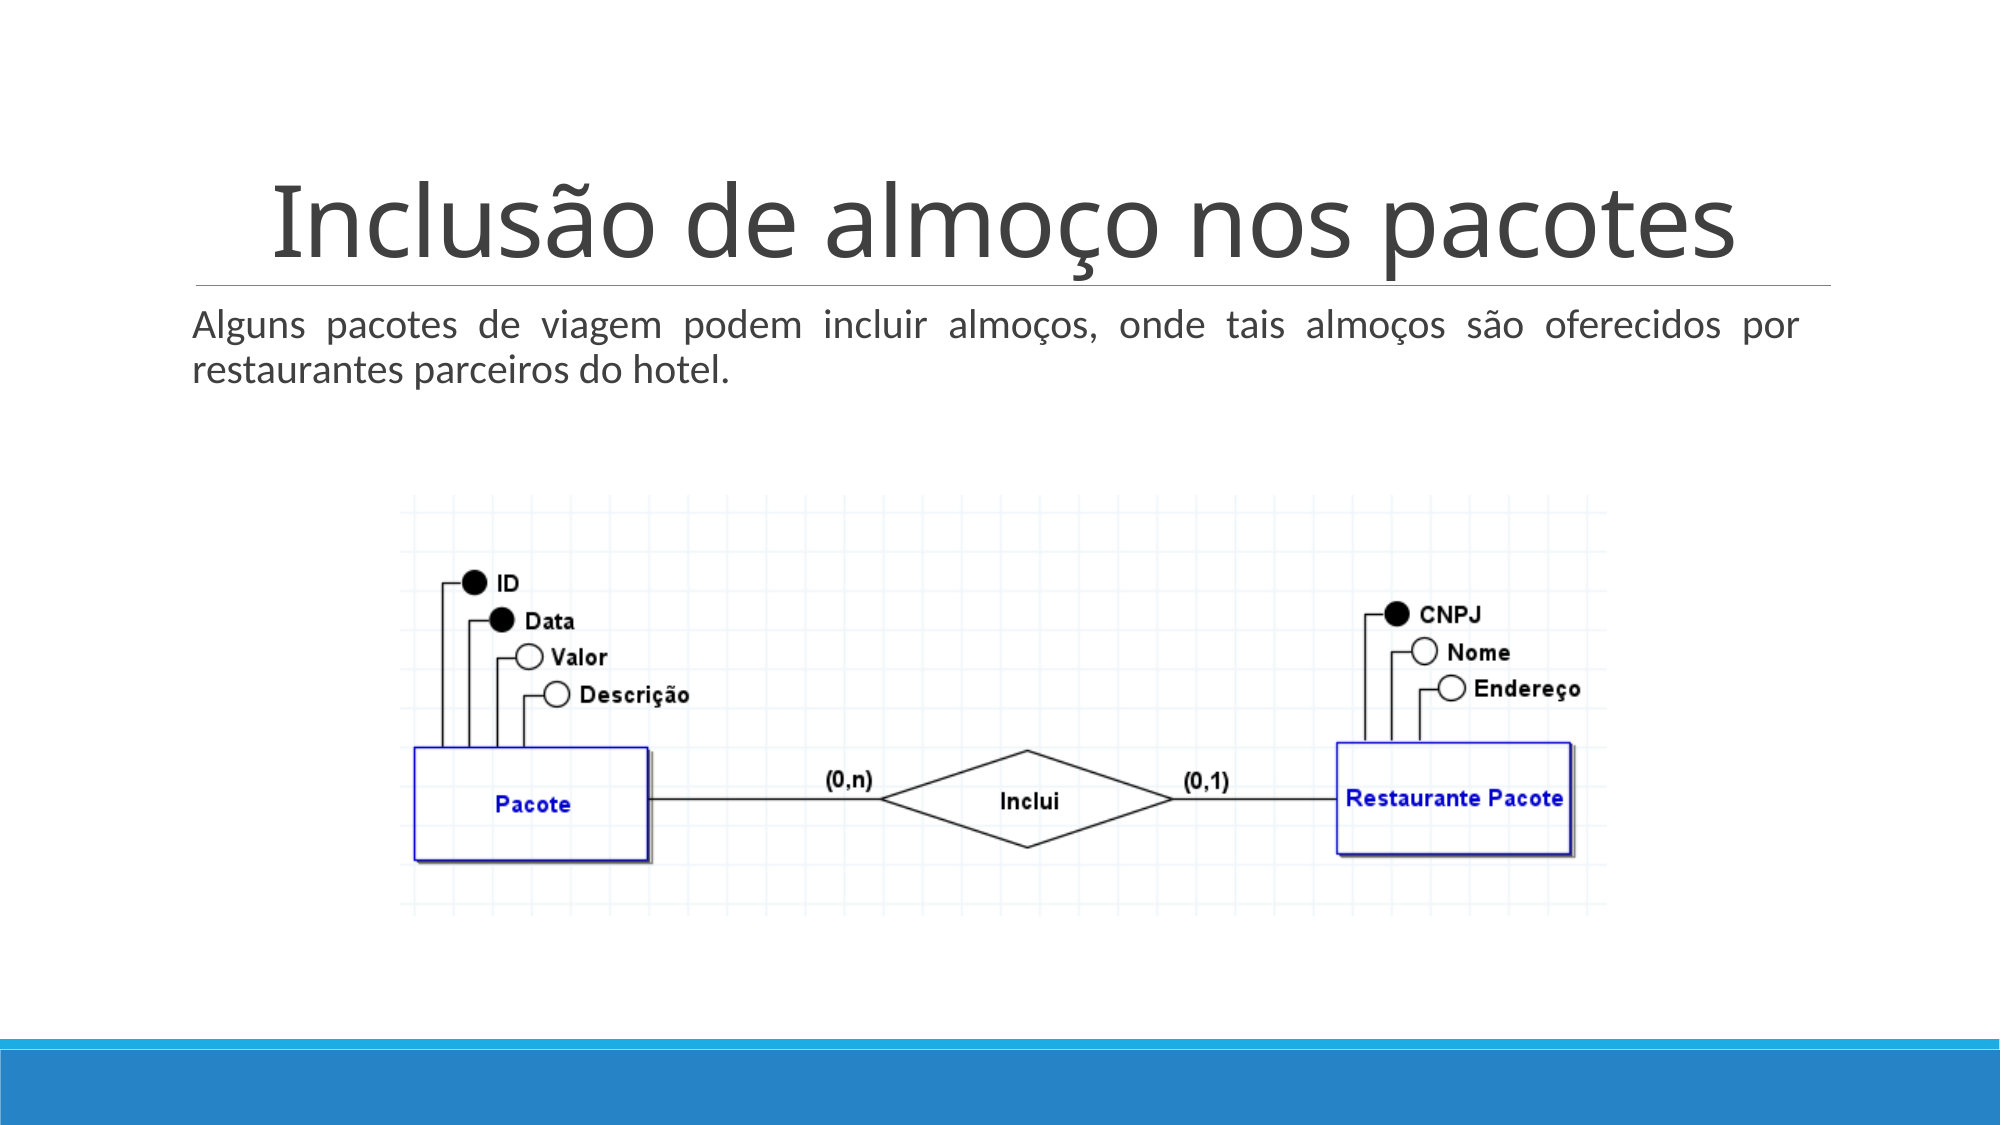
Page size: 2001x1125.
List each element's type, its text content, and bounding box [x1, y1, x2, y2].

title Inclusão de almoço nos pacotes [180, 47, 1830, 285]
list Alguns pacotes de viagem podem incluir almoços, onde tais almoços são oferecidos por restaurantes parceiros do hotel. [177, 295, 1802, 956]
picture [400, 495, 1607, 916]
